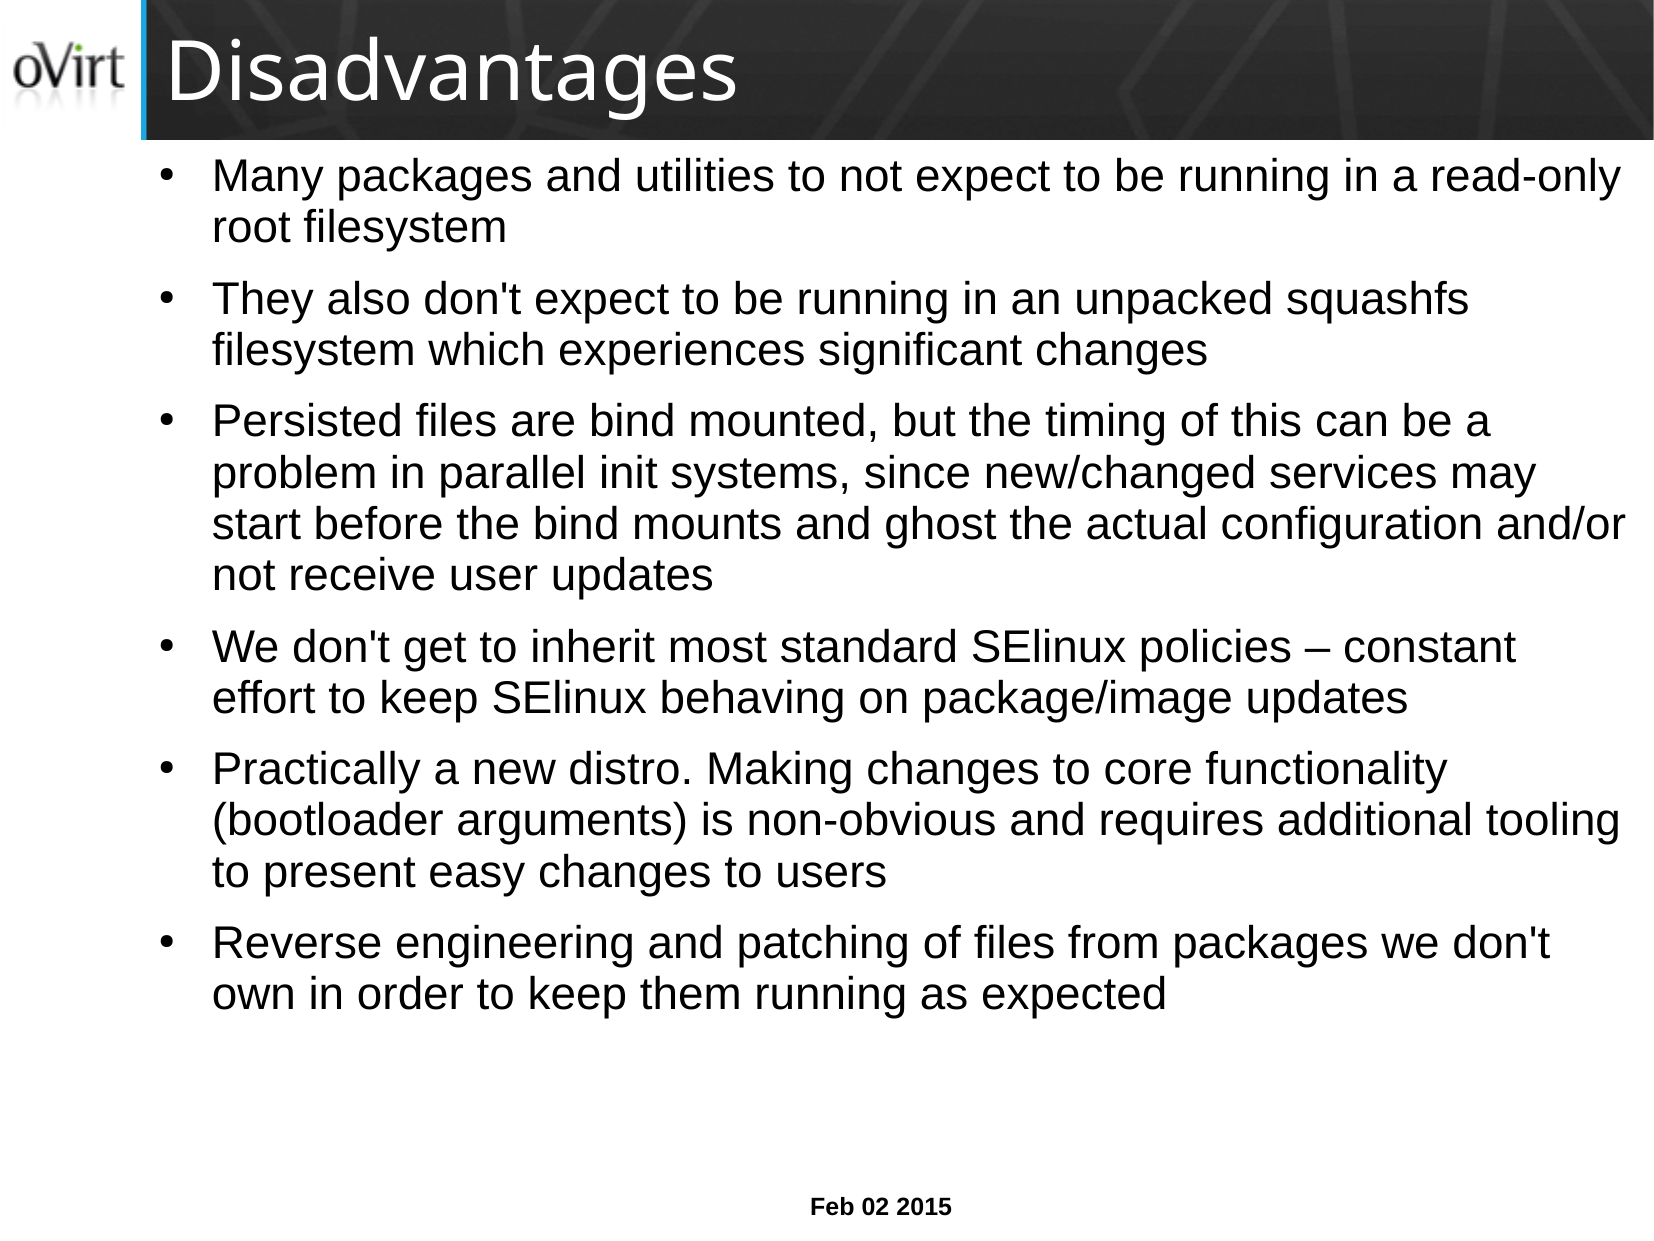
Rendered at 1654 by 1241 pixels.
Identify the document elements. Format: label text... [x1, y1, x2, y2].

picture [0, 0, 1654, 140]
title Disadvantages [164, 18, 1653, 119]
list Many packages and utilities to not expect to be running in a read-only root filesystem They also don't expect to be running in an unpacked squashfs filesystem which experiences significant changes Persisted files are bind mounted, but the timing of this can be a problem in parallel init systems, since new/changed services may start before the bind mounts and ghost the actual configuration and/or not receive user updates We don't get to inherit most standard SElinux policies – constant effort to keep SElinux behaving on package/image updates Practically a new distro. Making changes to core functionality (bootloader arguments) is non-obvious and requires additional tooling to present easy changes to users Reverse engineering and patching of files from packages we don't own in order to keep them running as expected [140, 150, 1630, 1020]
